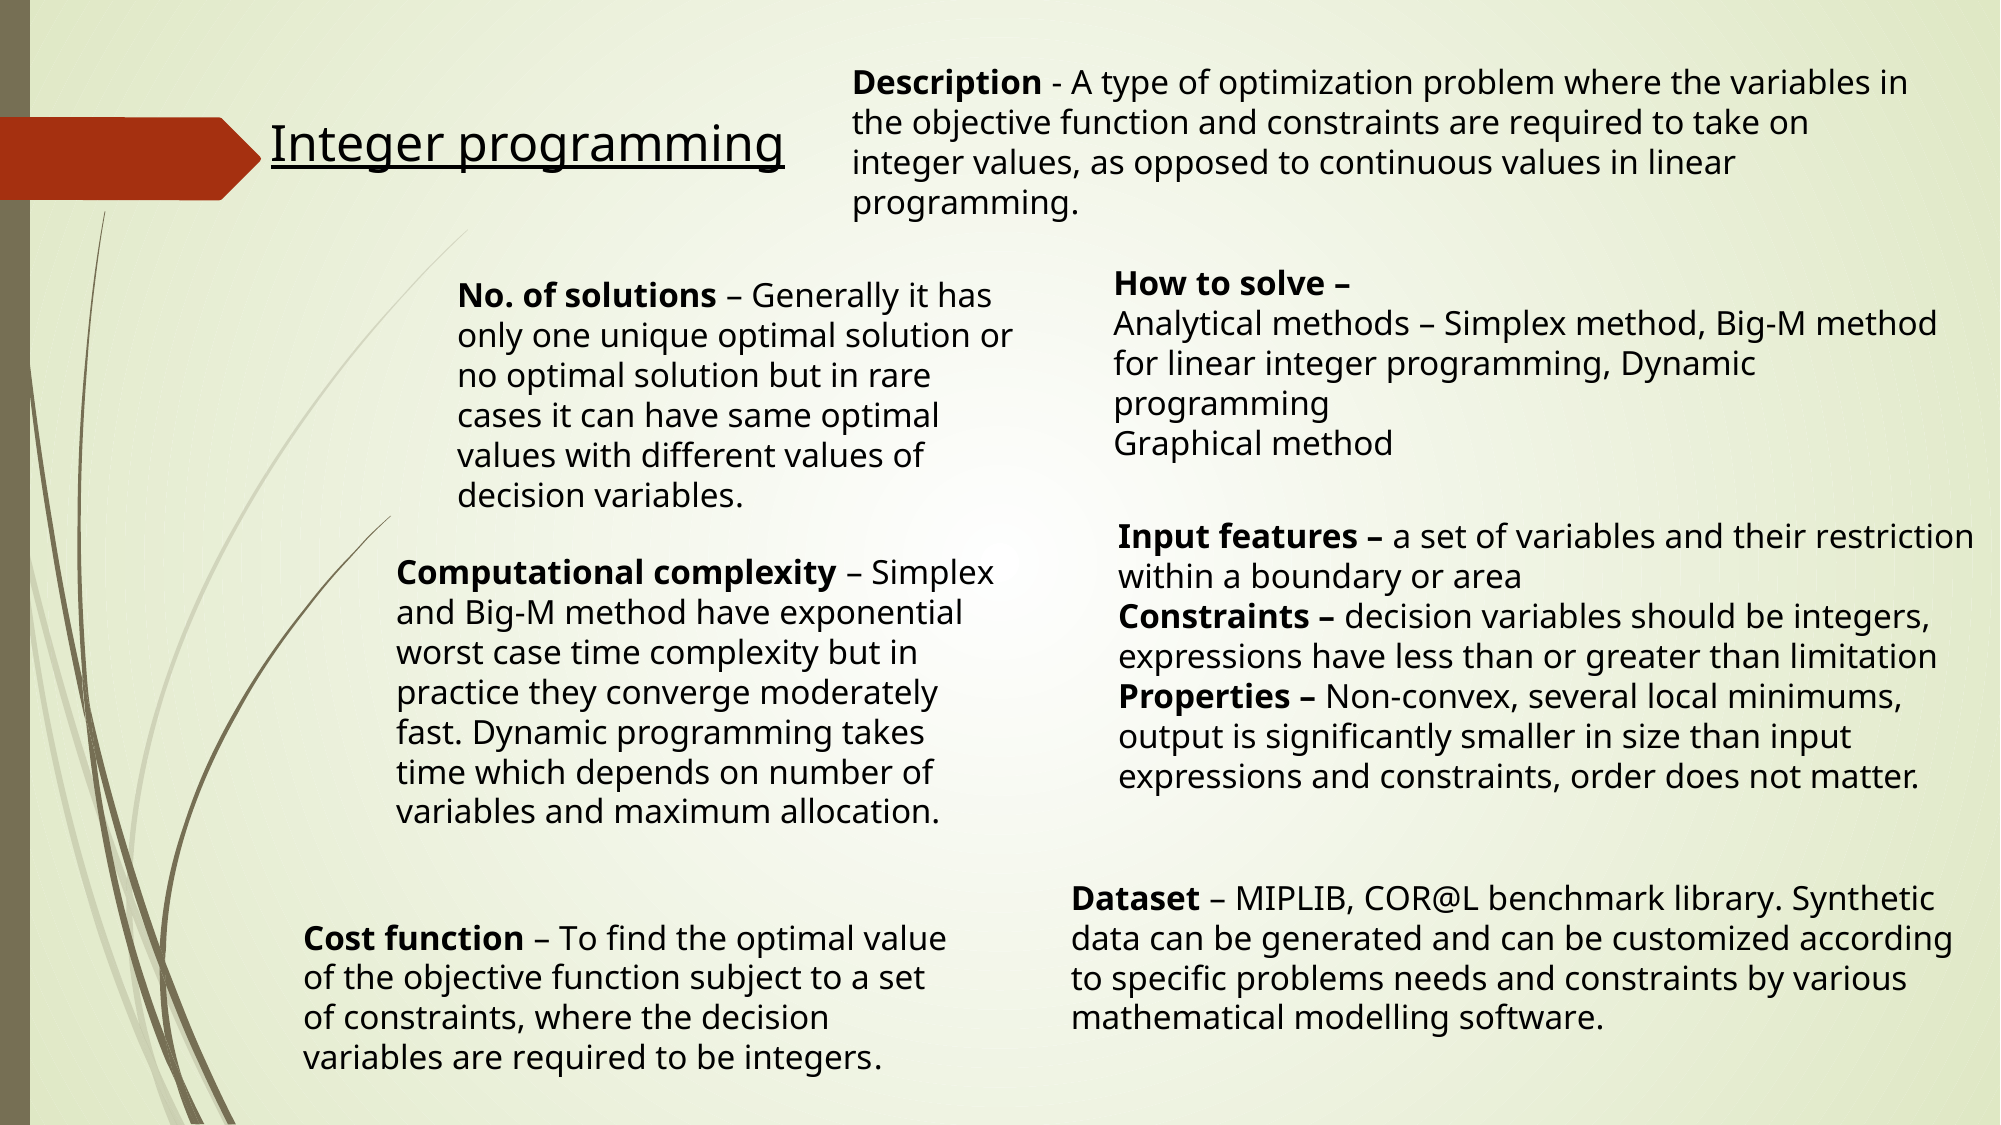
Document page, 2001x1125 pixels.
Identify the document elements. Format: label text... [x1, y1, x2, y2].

text_box How to solve – Analytical methods – Simplex method, Big-M method for linear integer programming, Dynamic programming Graphical method [1098, 254, 1958, 472]
text_box Computational complexity – Simplex and Big-M method have exponential worst case time complexity but in practice they converge moderately fast. Dynamic programming takes time which depends on number of variables and maximum allocation. [380, 543, 1013, 882]
text_box Integer programming [255, 104, 836, 180]
text_box Dataset – MIPLIB, COR@L benchmark library. Synthetic data can be generated and can be customized according to specific problems needs and constraints by various mathematical modelling software. [1055, 869, 2000, 1047]
text_box Input features – a set of variables and their restriction within a boundary or area Constraints – decision variables should be integers, expressions have less than or greater than limitation Properties – Non-convex, several local minimums, output is significantly smaller in size than input expressions and constraints, order does not matter. [1103, 507, 2000, 806]
text_box Description - A type of optimization problem where the variables in the objective function and constraints are required to take on integer values, as opposed to continuous values in linear programming. [836, 53, 1930, 231]
text_box No. of solutions – Generally it has only one unique optimal solution or no optimal solution but in rare cases it can have same optimal values with different values of decision variables. [442, 267, 1032, 525]
text_box Cost function – To find the optimal value of the objective function subject to a set of constraints, where the decision variables are required to be integers. [288, 909, 972, 1086]
